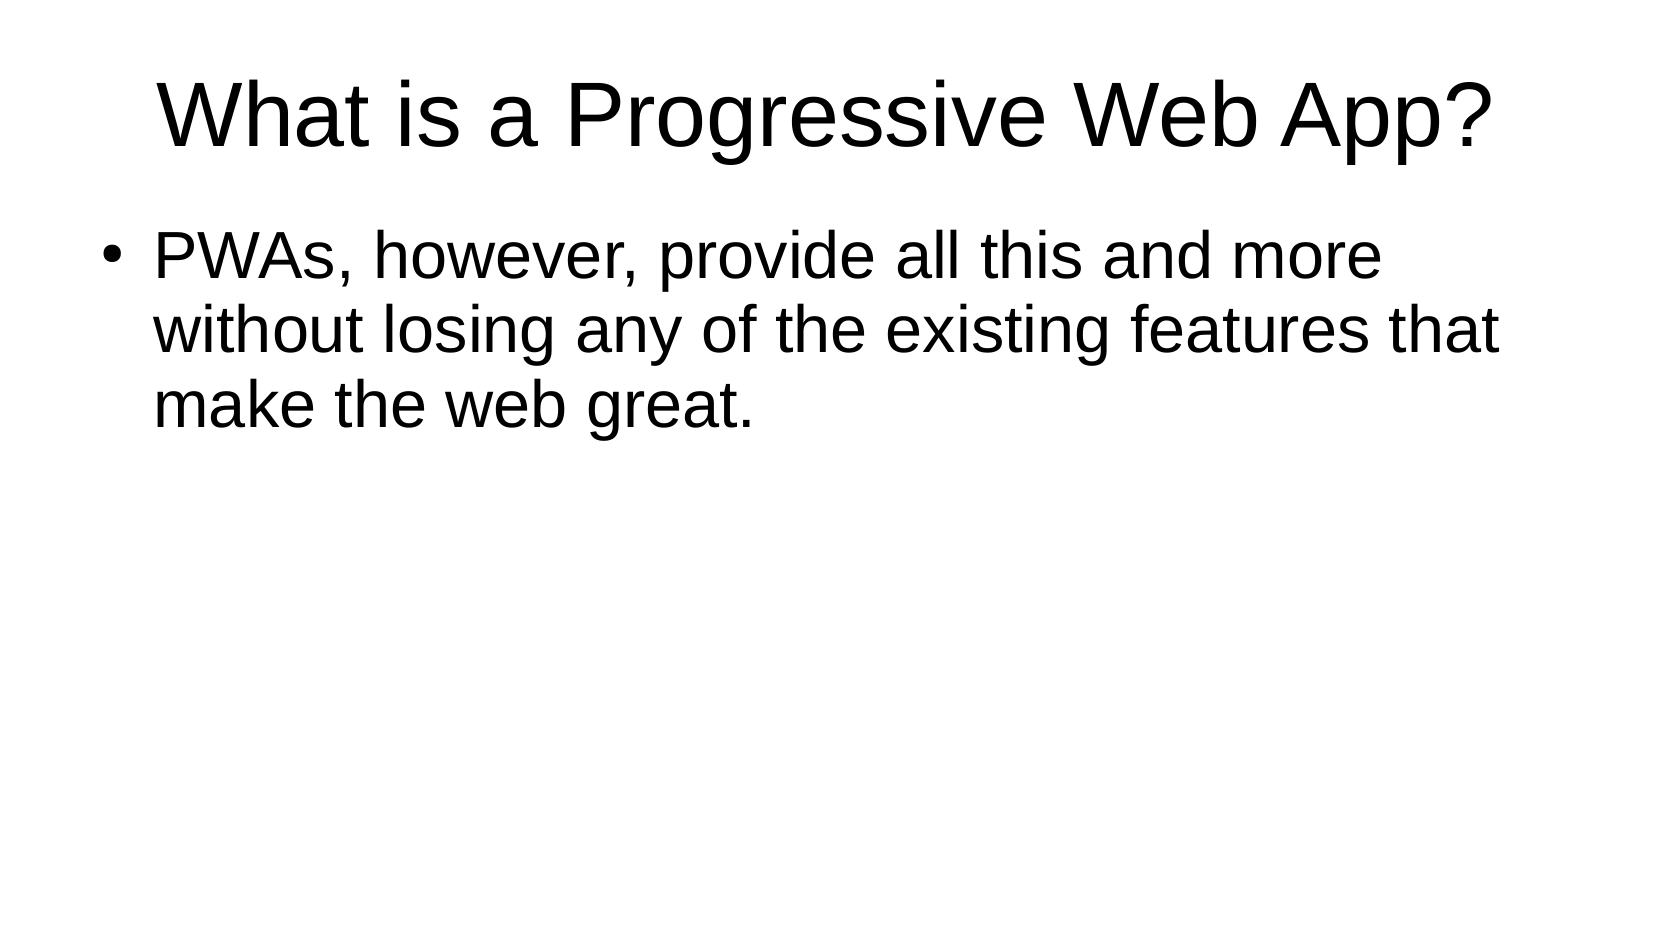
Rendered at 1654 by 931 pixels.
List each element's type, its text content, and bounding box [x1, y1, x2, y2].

title What is a Progressive Web App? [82, 37, 1571, 193]
list PWAs, however, provide all this and more without losing any of the existing features that make the web great. [82, 217, 1571, 758]
